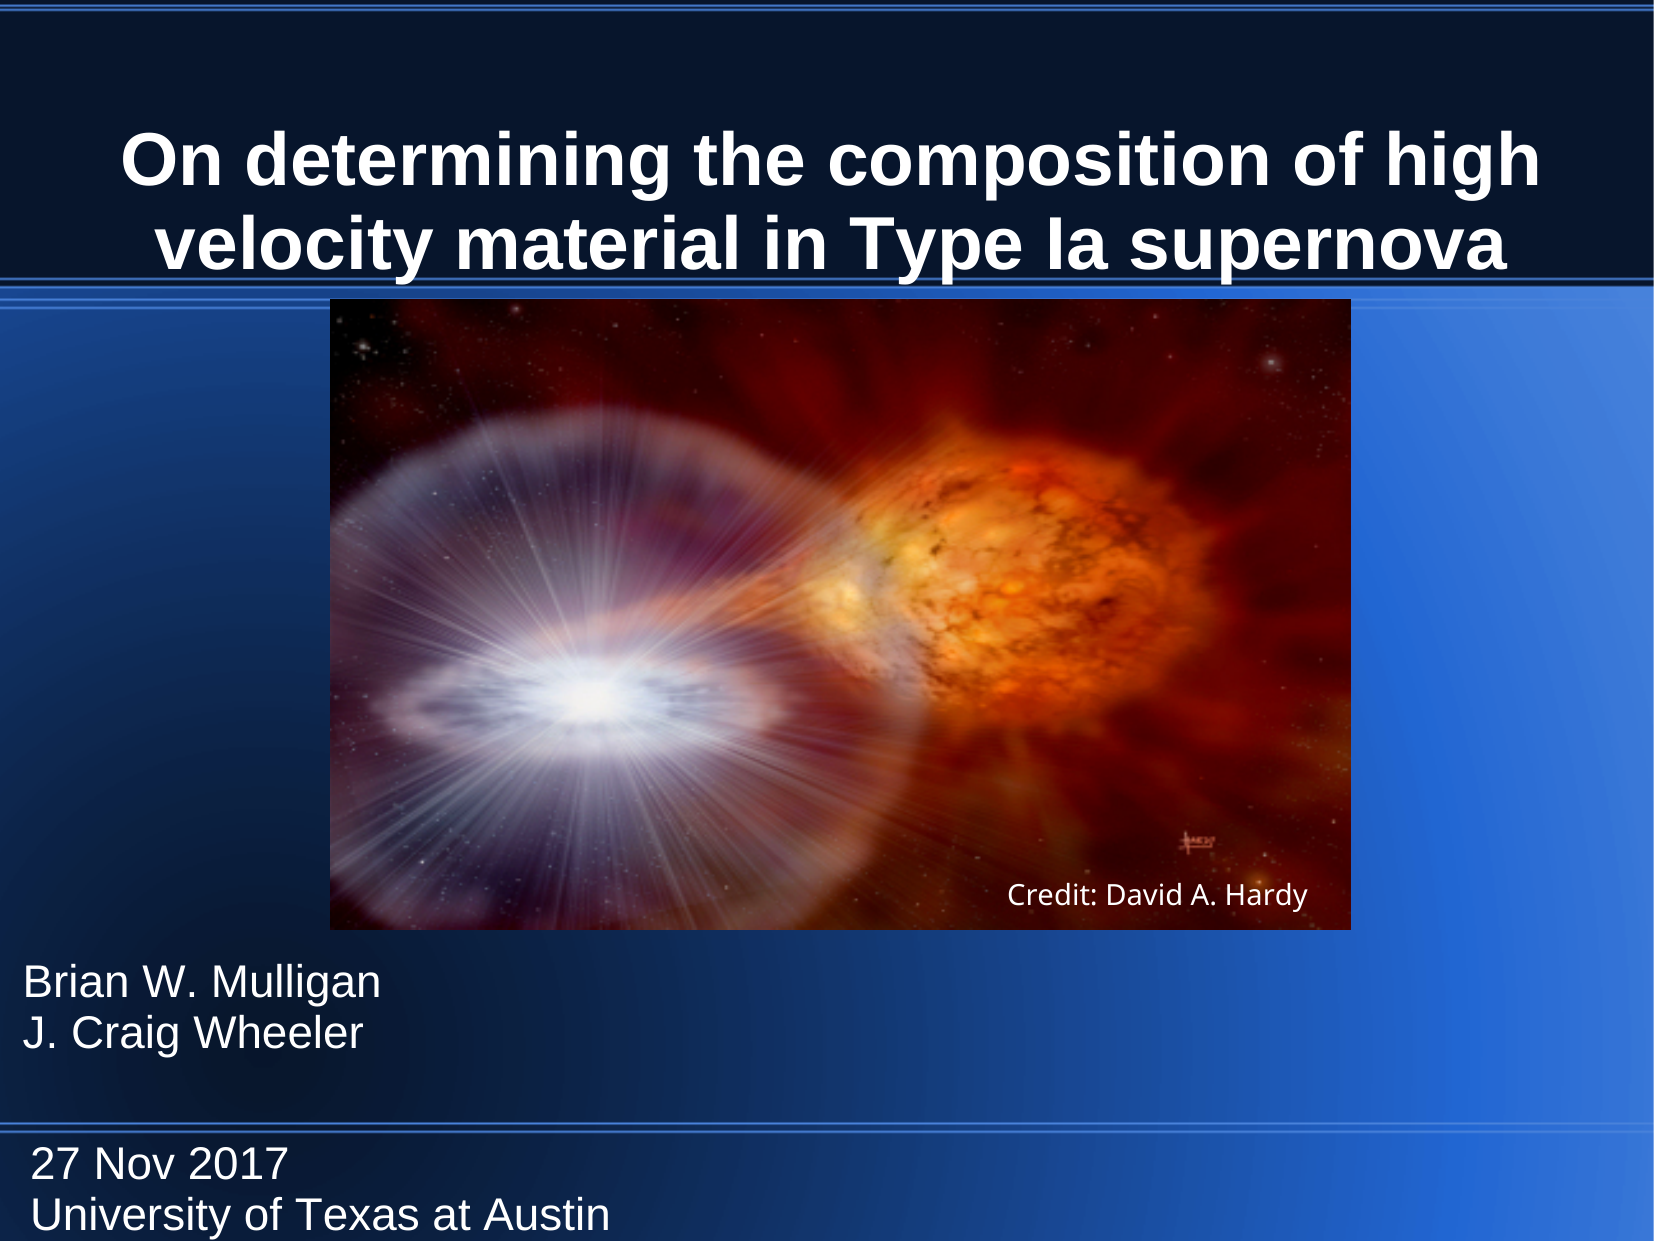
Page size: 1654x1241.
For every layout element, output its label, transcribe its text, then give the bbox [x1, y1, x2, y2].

text_box 27 Nov 2017 University of Texas at Austin [30, 1137, 1546, 1241]
subtitle Brian W. Mulligan J. Craig Wheeler [22, 904, 1591, 1111]
title On determining the composition of high velocity material in Type Ia supernova [87, 97, 1576, 305]
picture [0, 0, 1654, 1241]
text_box Credit: David A. Hardy [992, 868, 1350, 920]
